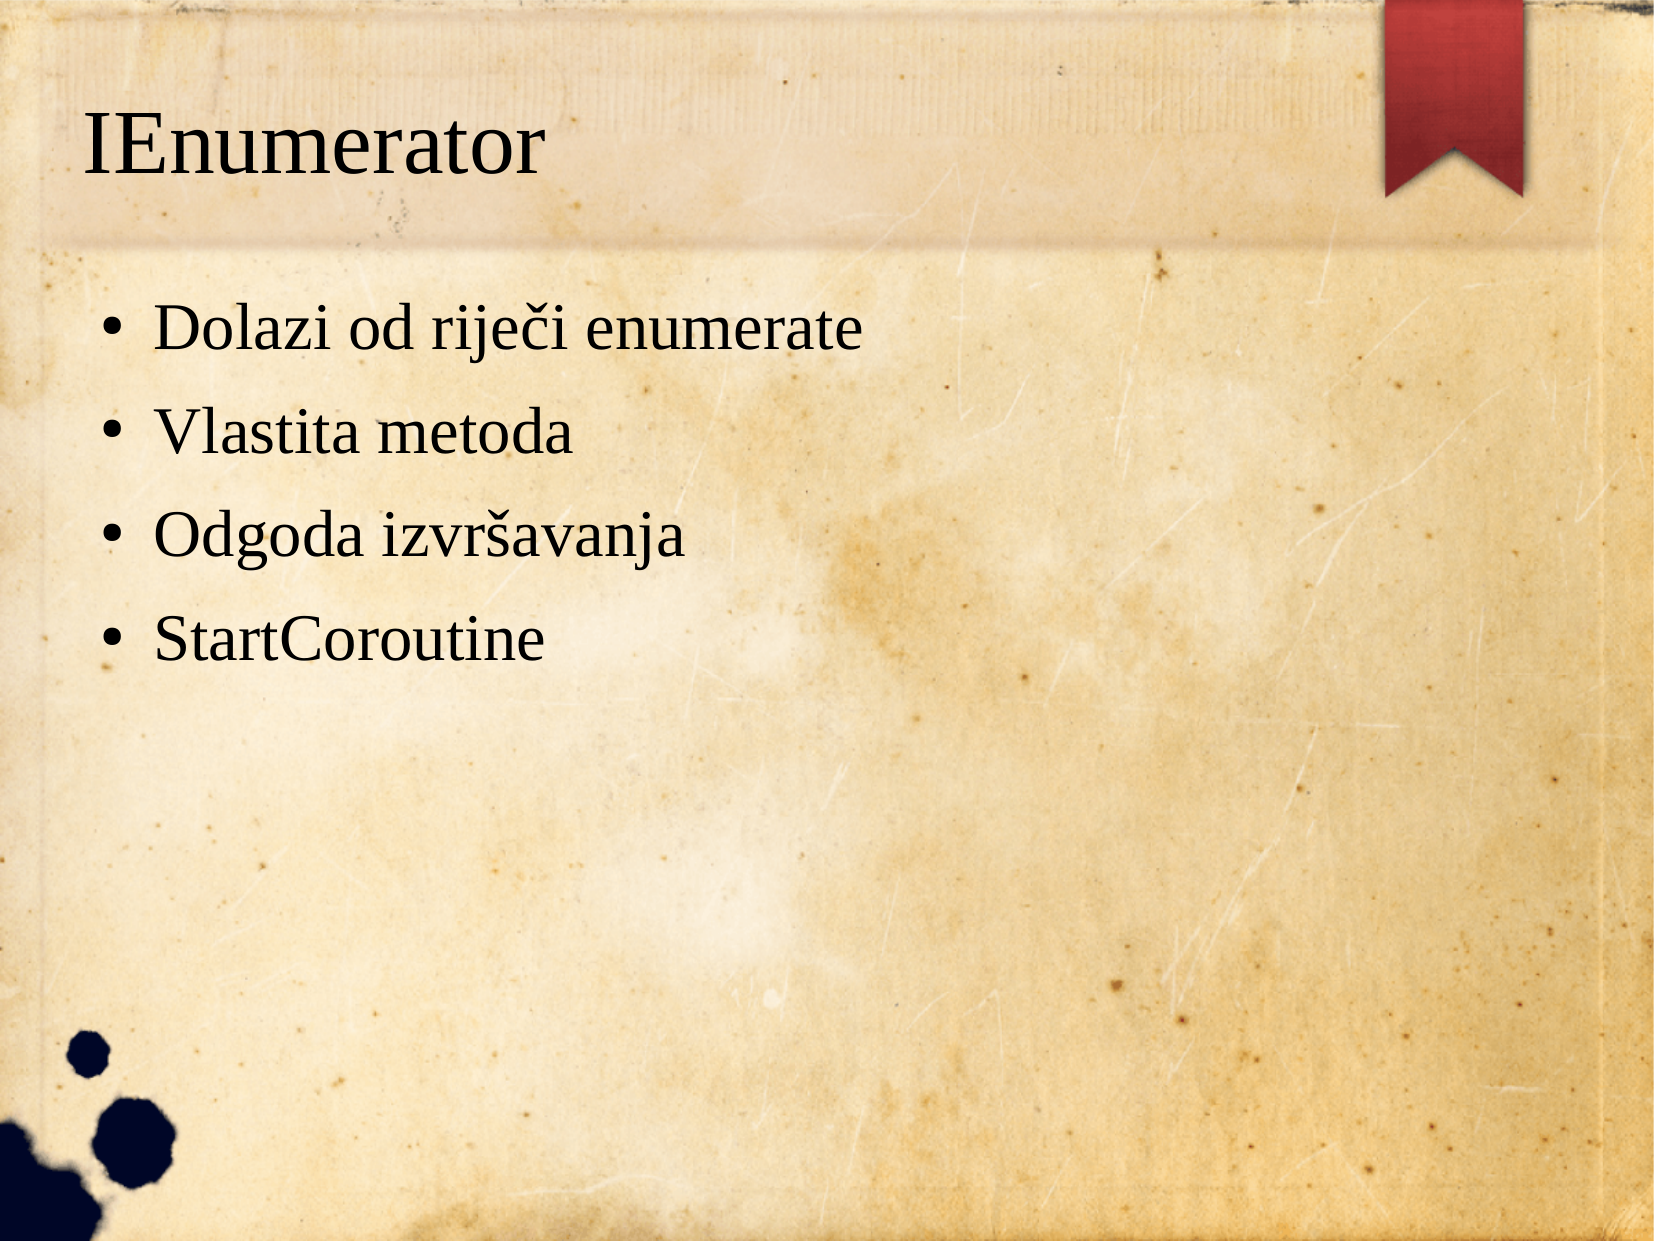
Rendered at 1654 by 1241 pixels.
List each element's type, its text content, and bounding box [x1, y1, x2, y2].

title IEnumerator [82, 49, 1347, 237]
list Dolazi od riječi enumerate Vlastita metoda Odgoda izvršavanja StartCoroutine [82, 290, 1538, 1010]
picture [0, 0, 1654, 1241]
